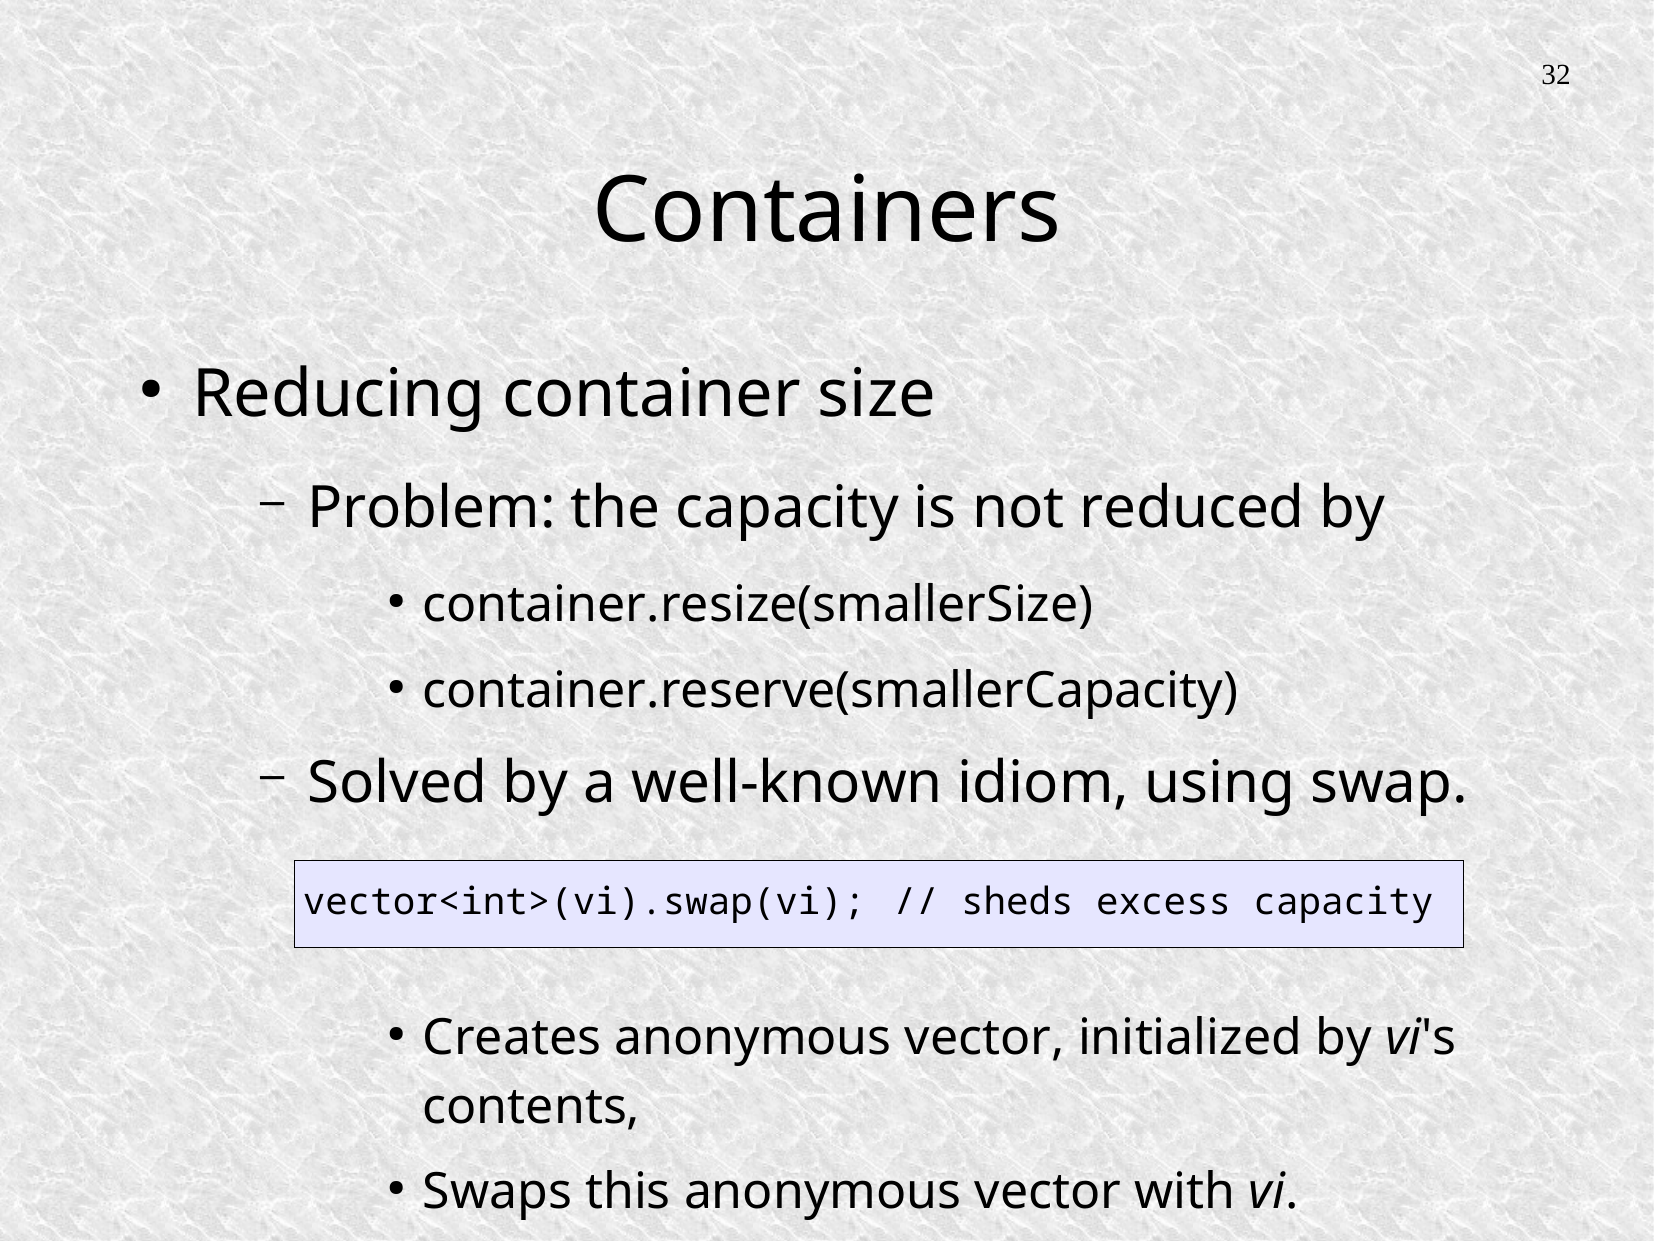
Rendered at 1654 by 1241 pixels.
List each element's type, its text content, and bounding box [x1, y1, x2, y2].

text_box [294, 860, 1464, 948]
text_box vector<int>(vi).swap(vi); // sheds excess capacity [302, 874, 1434, 919]
picture [0, 0, 1654, 1241]
title Containers [121, 102, 1534, 311]
list Reducing container size Problem: the capacity is not reduced by container.resize(smallerSize) container.reserve(smallerCapacity) Solved by a well-known idiom, using swap. Creates anonymous vector, initialized by vi's contents, Swaps this anonymous vector with vi. [121, 344, 1534, 1188]
